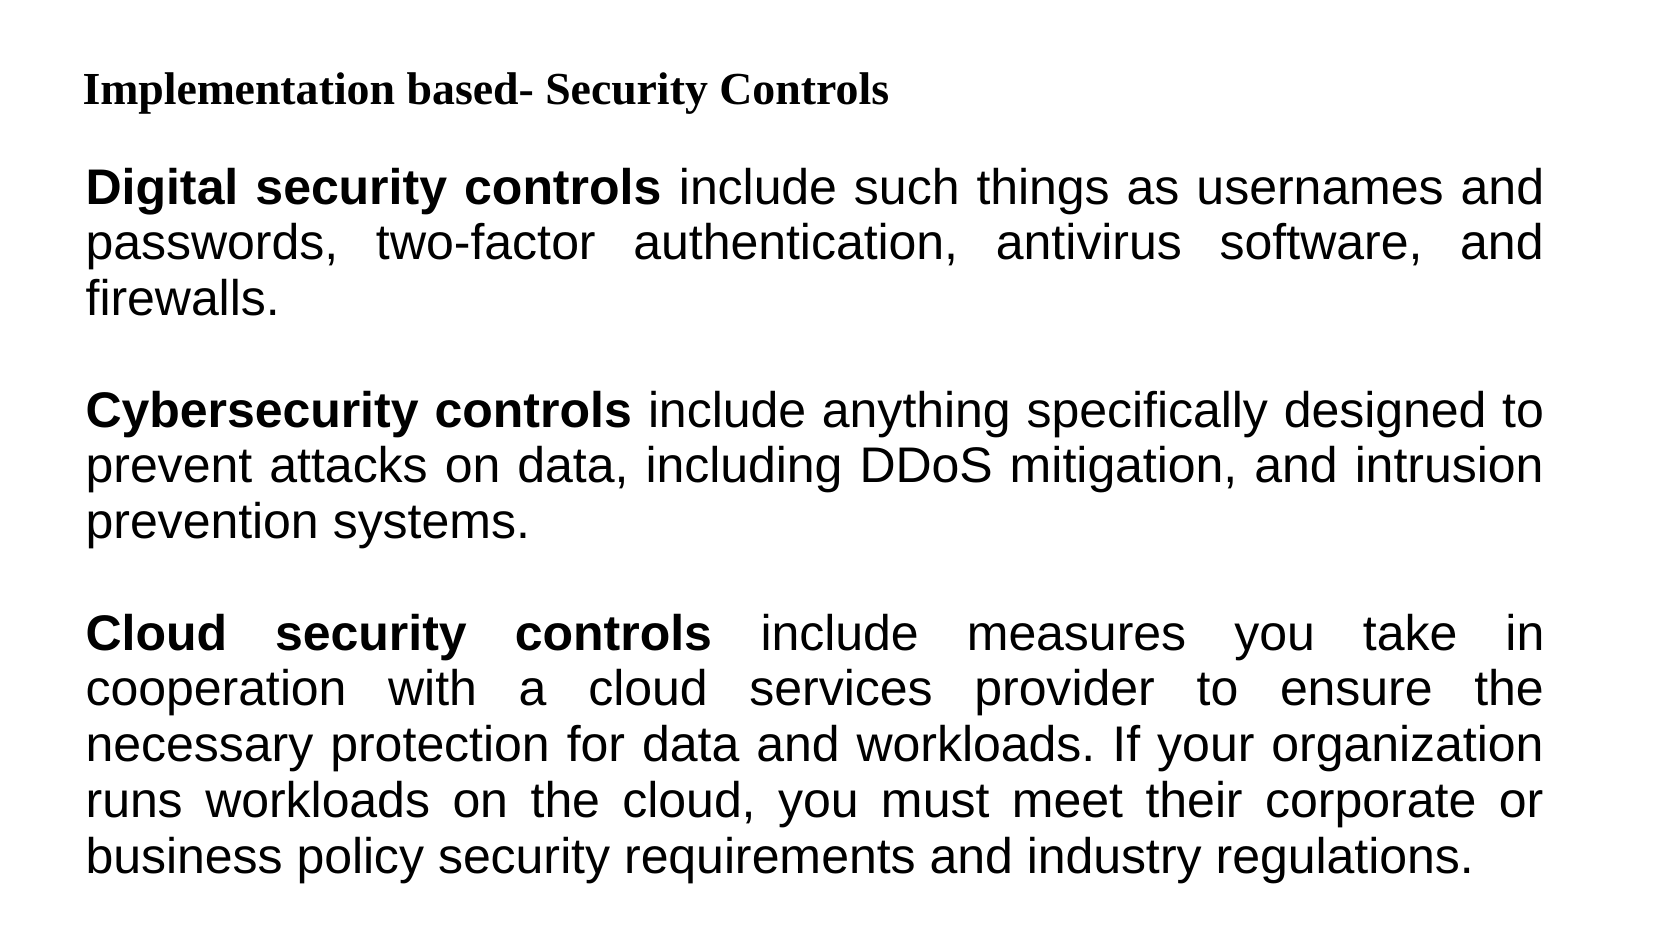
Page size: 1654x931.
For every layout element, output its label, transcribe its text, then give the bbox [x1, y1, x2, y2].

text_box Digital security controls include such things as usernames and passwords, two-factor authentication, antivirus software, and firewalls. Cybersecurity controls include anything specifically designed to prevent attacks on data, including DDoS mitigation, and intrusion prevention systems. Cloud security controls include measures you take in cooperation with a cloud services provider to ensure the necessary protection for data and workloads. If your organization runs workloads on the cloud, you must meet their corporate or business policy security requirements and industry regulations. [70, 151, 1560, 922]
title Implementation based- Security Controls [82, 34, 1607, 130]
